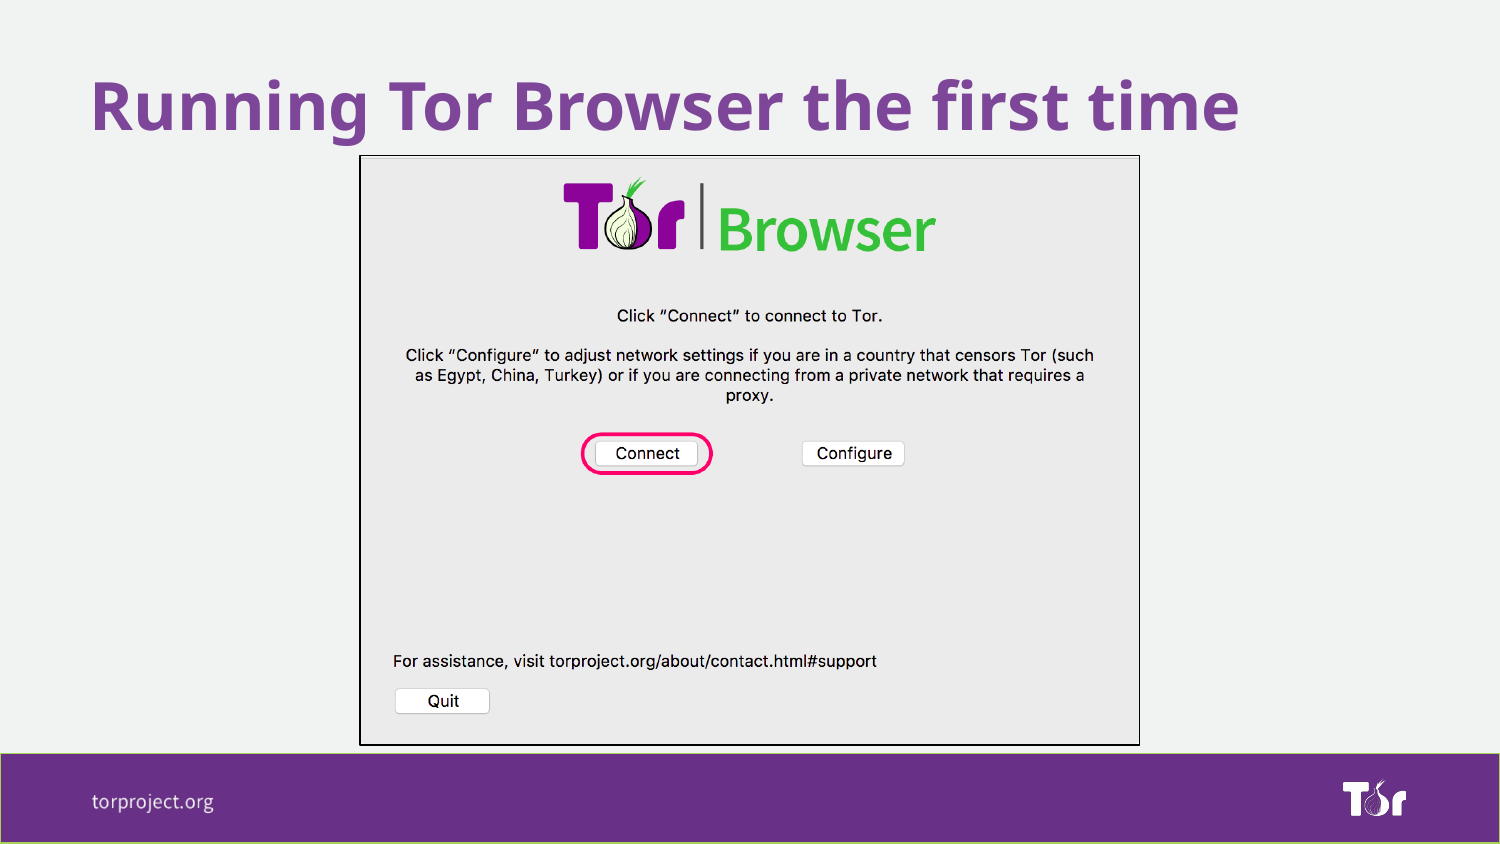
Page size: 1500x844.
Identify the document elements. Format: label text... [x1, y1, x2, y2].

text_box Running Tor Browser the first time [75, 33, 1425, 174]
picture [360, 156, 1139, 745]
picture [75, 780, 604, 821]
picture [1343, 778, 1406, 816]
